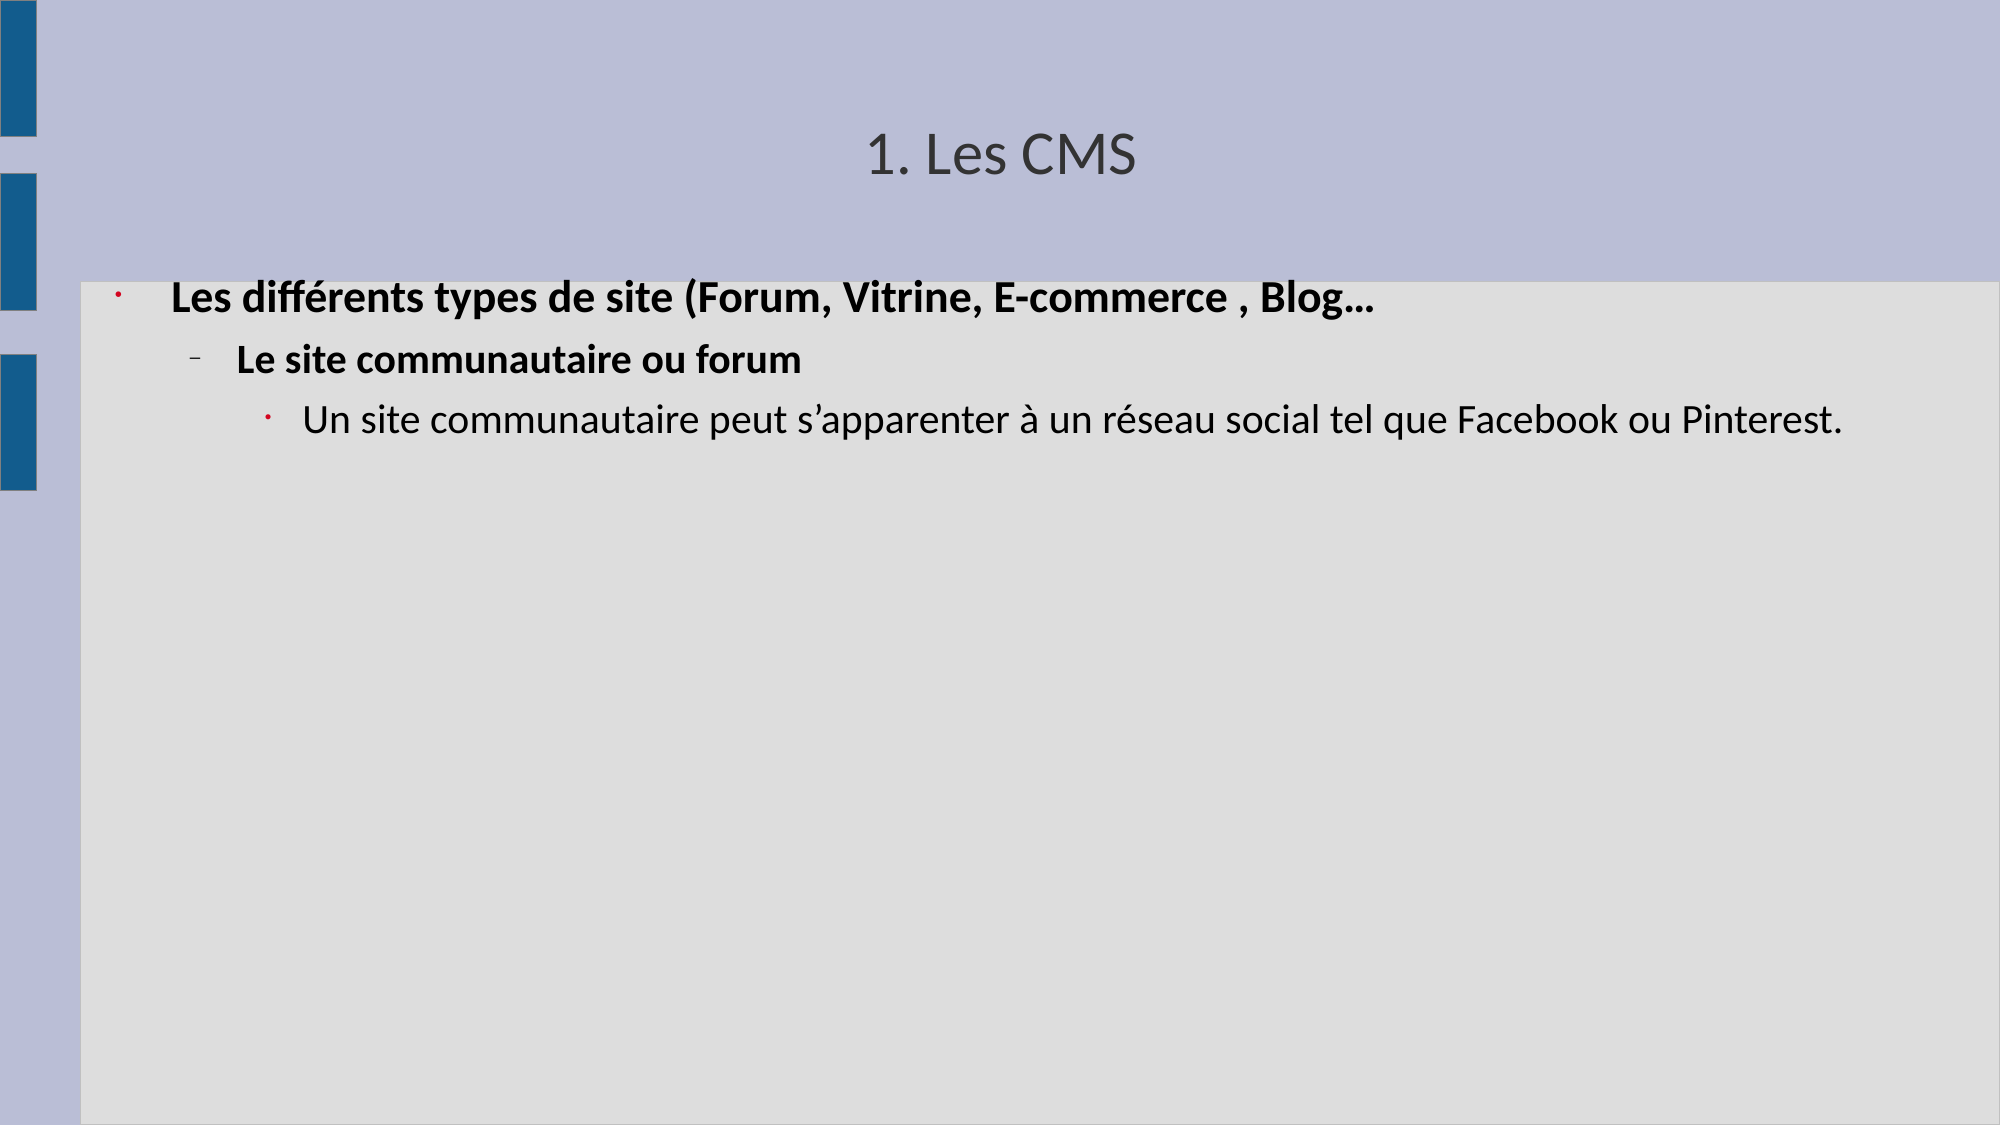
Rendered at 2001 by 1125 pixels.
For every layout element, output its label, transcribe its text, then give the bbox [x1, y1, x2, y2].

title 1. Les CMS [859, 109, 1141, 254]
text_box Les différents types de site (Forum, Vitrine, E-commerce , Blog… Le site communautaire ou forum Un site communautaire peut s’apparenter à un réseau social tel que Facebook ou Pinterest. [112, 254, 1846, 443]
